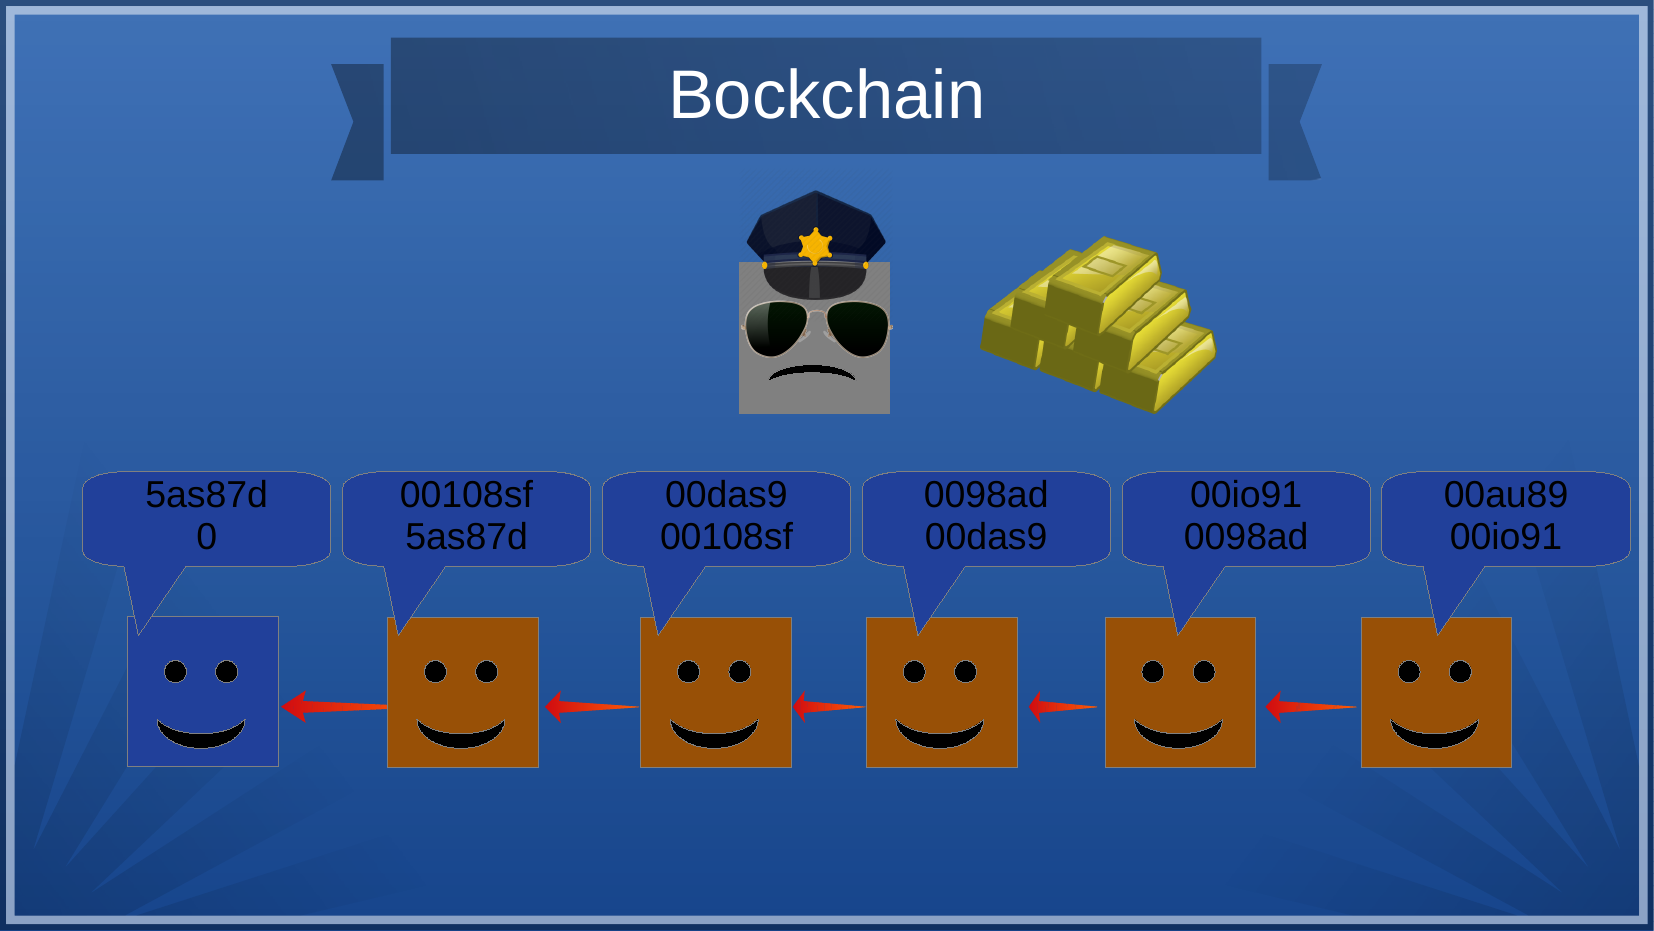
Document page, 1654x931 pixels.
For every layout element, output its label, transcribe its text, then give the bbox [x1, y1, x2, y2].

text_box 00io91 0098ad [1122, 471, 1371, 636]
picture [732, 168, 902, 390]
picture [792, 688, 867, 726]
text_box 0098ad 00das9 [862, 471, 1111, 636]
text_box [739, 390, 890, 414]
text_box 5as87d 0 [82, 471, 331, 636]
picture [1027, 688, 1099, 726]
text_box [1105, 617, 1256, 768]
text_box 00das9 00108sf [602, 471, 851, 636]
text_box [387, 617, 539, 768]
picture [980, 236, 1217, 414]
picture [543, 688, 640, 726]
picture [1263, 688, 1359, 726]
text_box [866, 617, 1018, 768]
title Bockchain [389, 35, 1264, 154]
text_box 00108sf 5as87d [342, 471, 591, 636]
picture [279, 688, 387, 726]
text_box [127, 616, 279, 767]
text_box [1361, 617, 1512, 768]
text_box [640, 617, 792, 768]
text_box 00au89 00io91 [1381, 471, 1631, 636]
